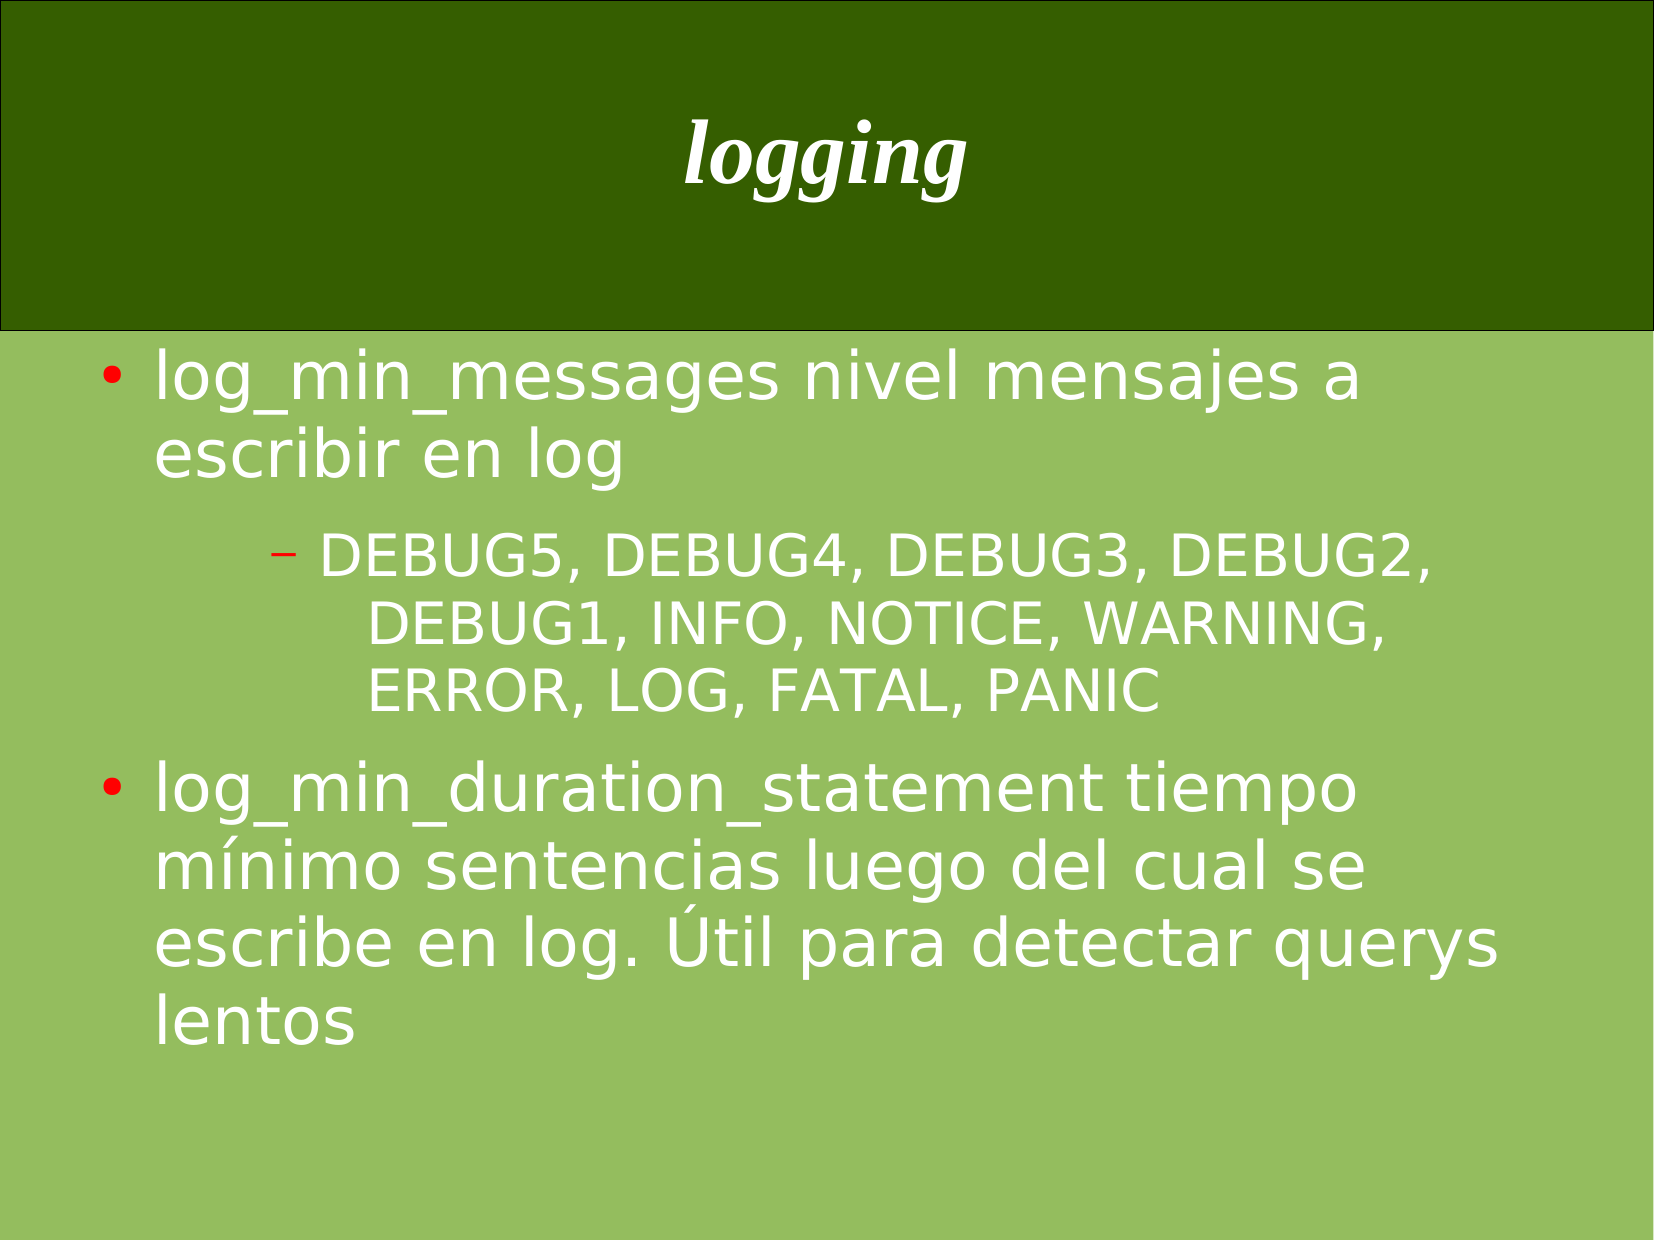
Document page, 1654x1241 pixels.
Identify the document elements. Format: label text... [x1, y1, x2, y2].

list log_min_messages nivel mensajes a escribir en log DEBUG5, DEBUG4, DEBUG3, DEBUG2, DEBUG1, INFO, NOTICE, WARNING, ERROR, LOG, FATAL, PANIC log_min_duration_statement tiempo mínimo sentencias luego del cual se escribe en log. Útil para detectar querys lentos [82, 337, 1571, 1061]
title logging [82, 49, 1571, 257]
